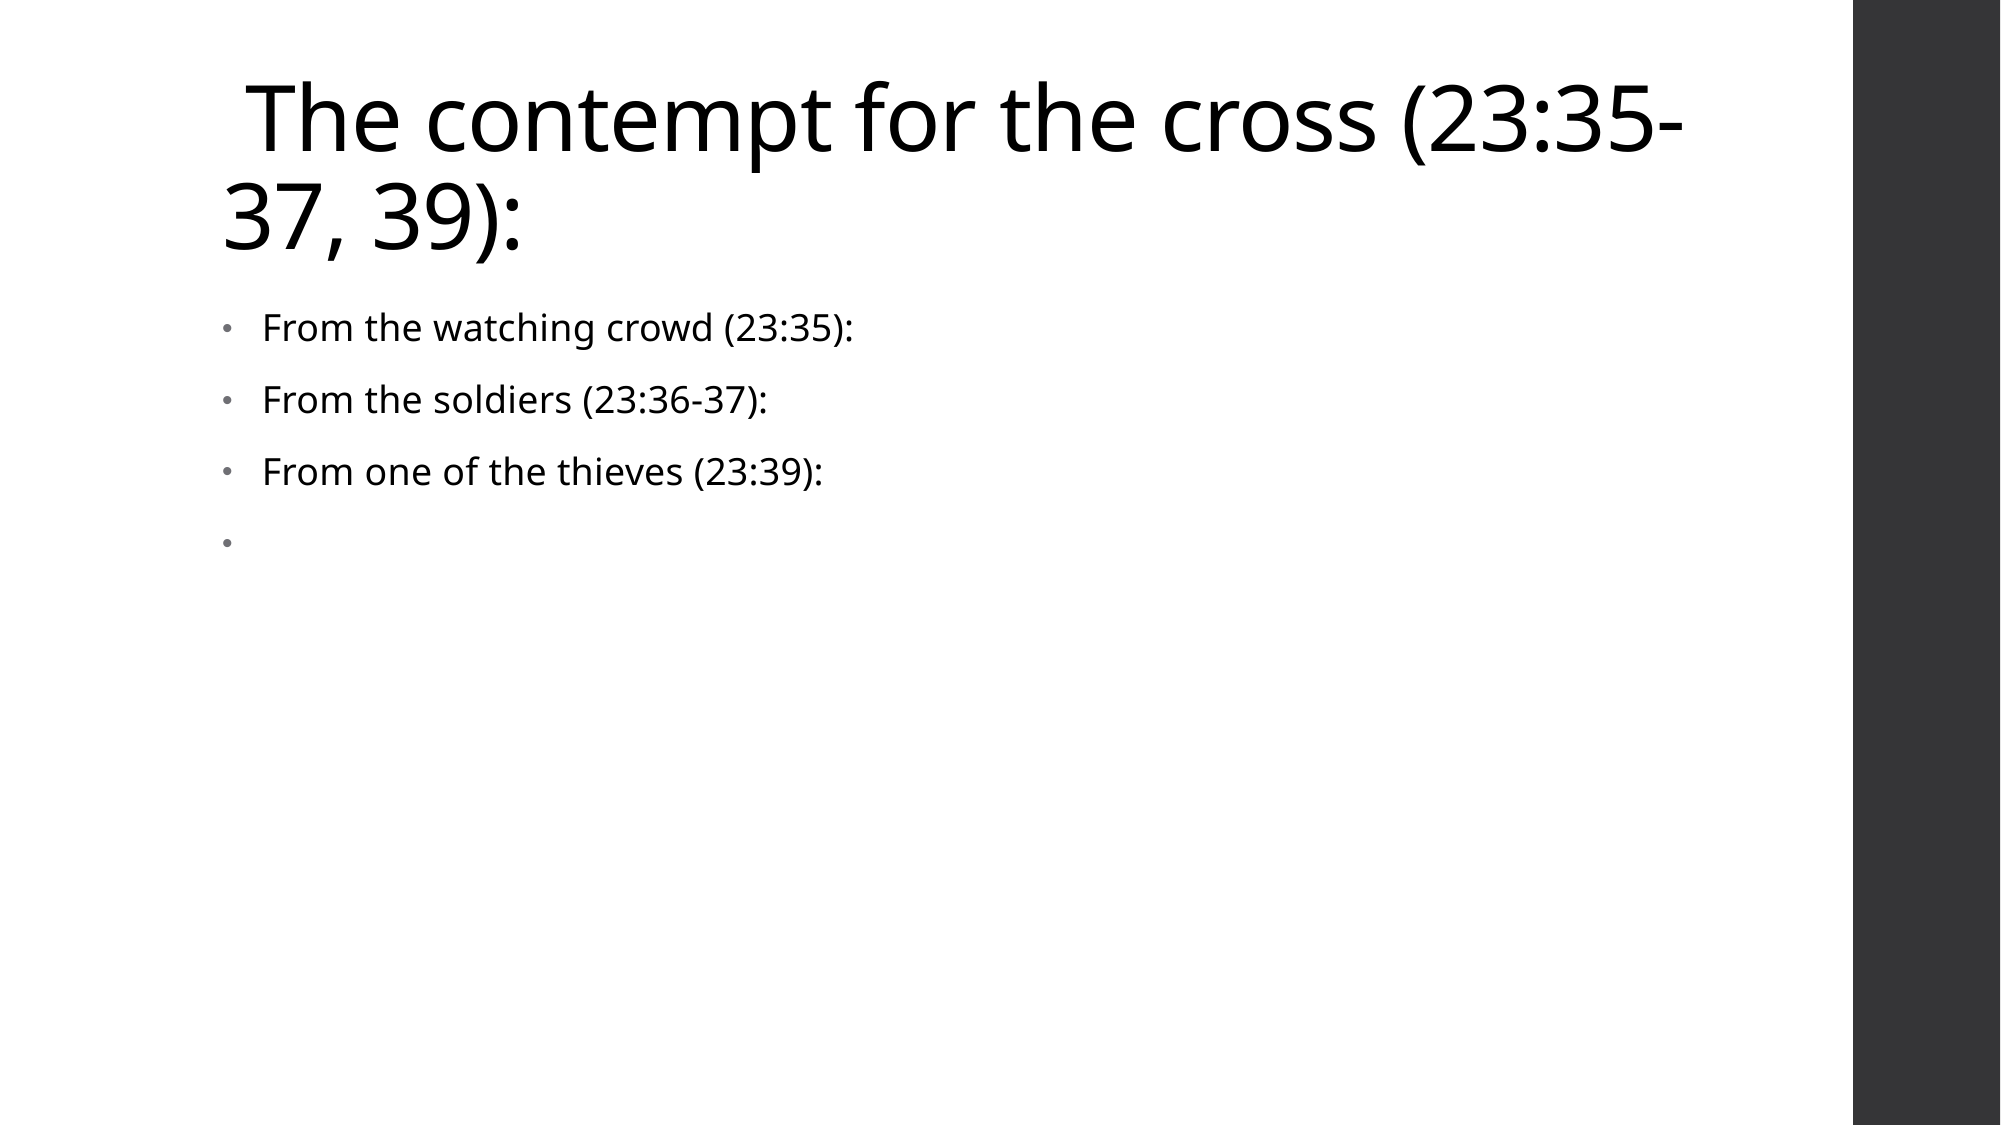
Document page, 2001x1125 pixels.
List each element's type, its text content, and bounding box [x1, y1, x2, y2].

title The contempt for the cross (23:35-37, 39): [206, 60, 1797, 278]
list From the watching crowd (23:35): From the soldiers (23:36-37): From one of the thieves (23:39): [206, 299, 1617, 1014]
